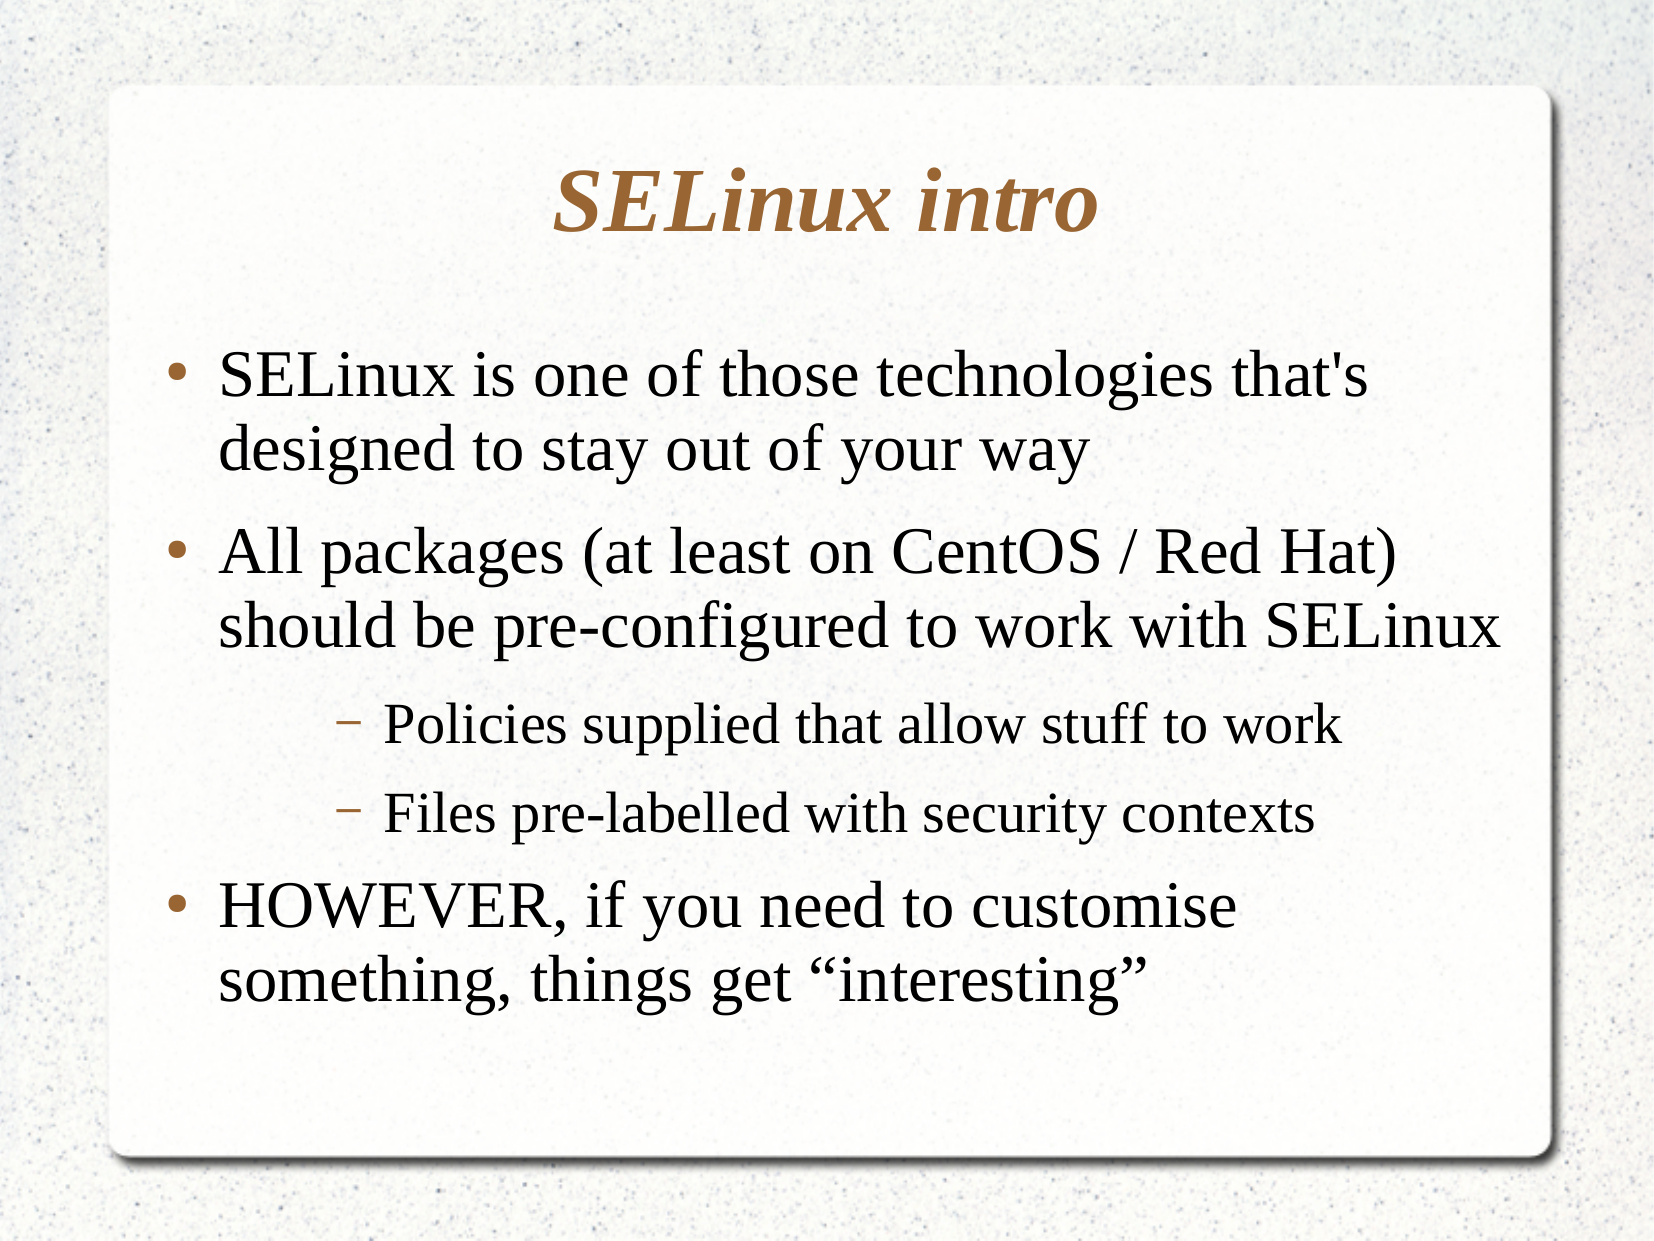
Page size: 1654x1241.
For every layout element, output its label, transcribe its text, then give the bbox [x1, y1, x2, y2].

title SELinux intro [118, 96, 1536, 304]
picture [0, 0, 1654, 1241]
list SELinux is one of those technologies that's designed to stay out of your way All packages (at least on CentOS / Red Hat) should be pre-configured to work with SELinux Policies supplied that allow stuff to work Files pre-labelled with security contexts HOWEVER, if you need to customise something, things get “interesting” [147, 336, 1506, 1056]
